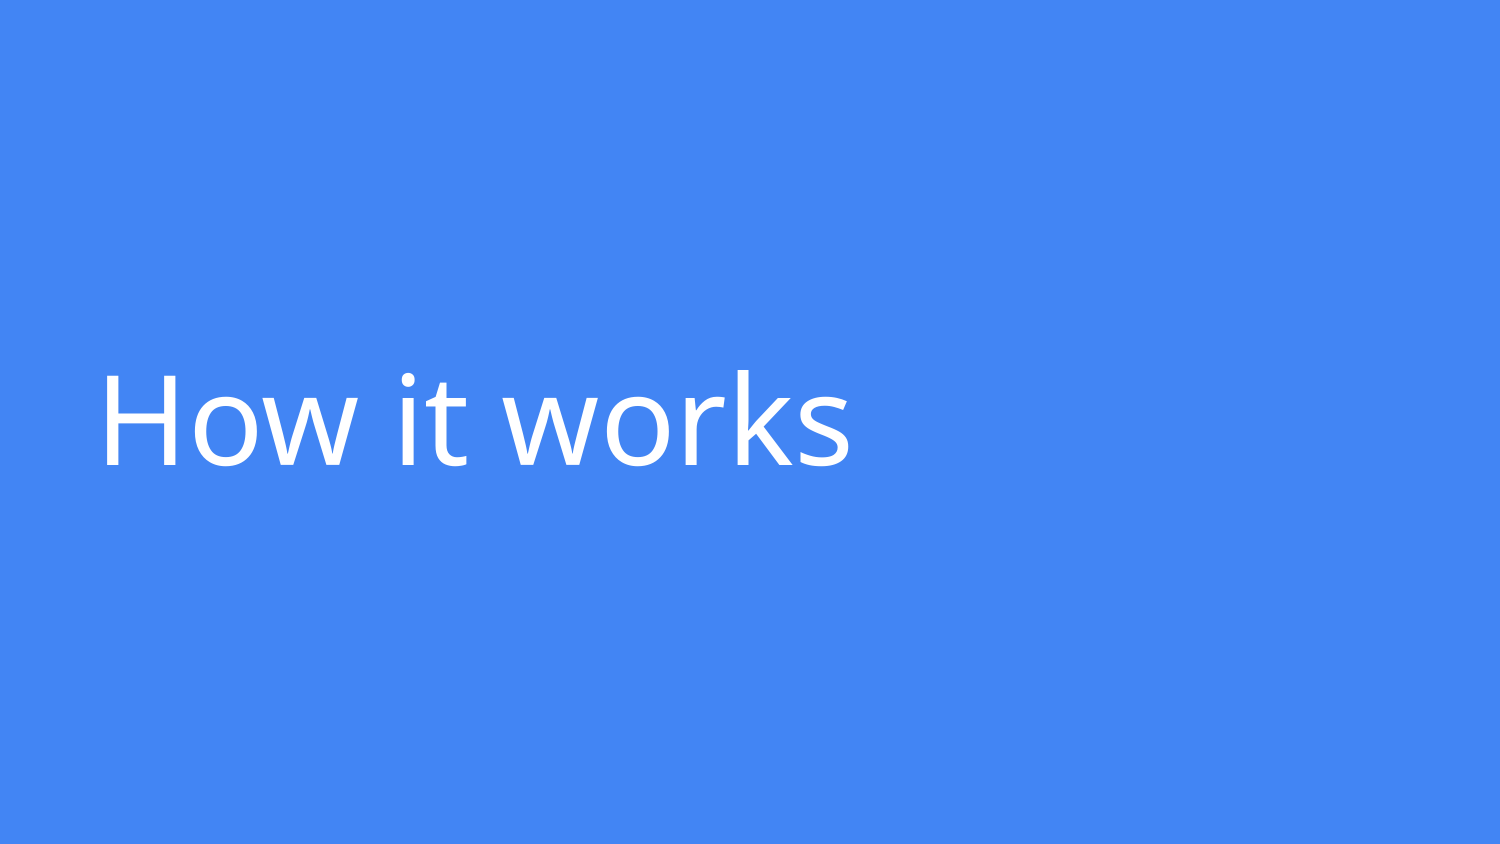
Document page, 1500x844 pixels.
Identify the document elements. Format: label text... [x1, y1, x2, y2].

title How it works [80, 80, 1102, 752]
